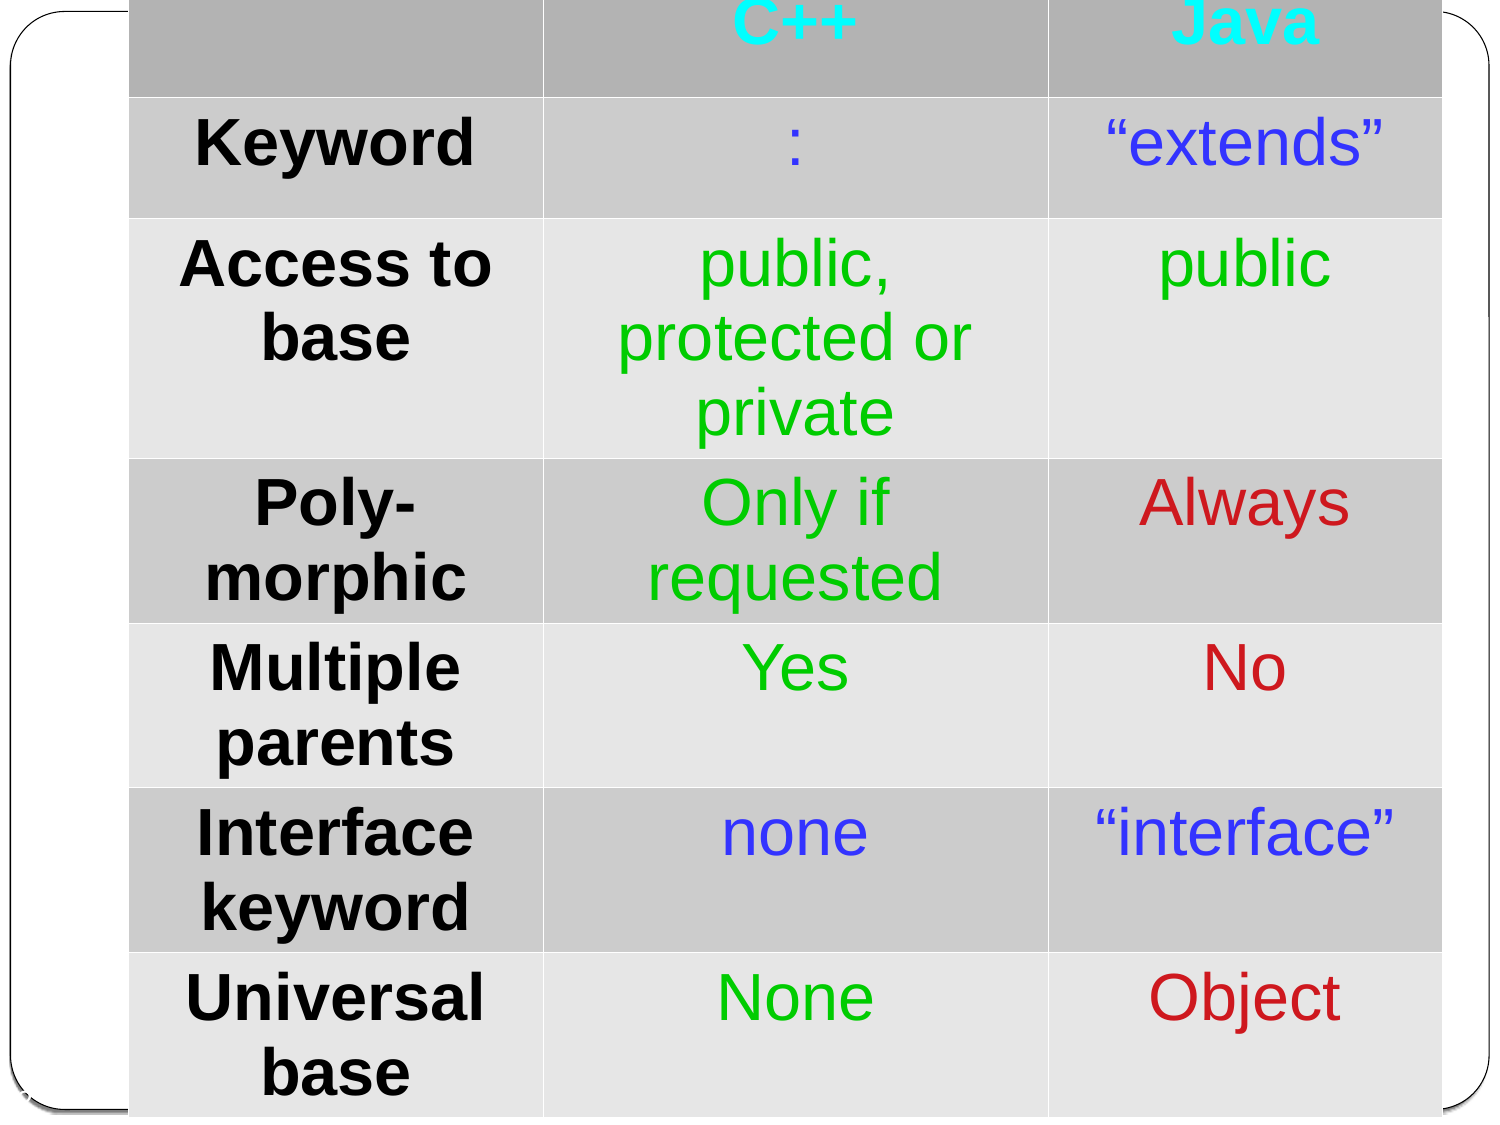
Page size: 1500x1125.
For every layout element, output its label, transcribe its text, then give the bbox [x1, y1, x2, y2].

table_cell None [544, 953, 1048, 1117]
table_cell Poly-morphic [129, 459, 543, 623]
table_cell Universal base [129, 953, 543, 1117]
table_cell Only if requested [544, 459, 1048, 623]
table_cell public [1049, 219, 1442, 458]
table_cell “extends” [1049, 98, 1442, 218]
table_cell Yes [544, 624, 1048, 787]
slide_number <number> [0, 1074, 50, 1125]
table_cell : [544, 98, 1048, 218]
table_cell Access to base [129, 219, 543, 458]
table_cell “interface” [1049, 788, 1442, 952]
table_cell public, protected or private [544, 219, 1048, 458]
table_cell No [1049, 624, 1442, 787]
table_cell Object [1049, 953, 1442, 1117]
table_cell Always [1049, 459, 1442, 623]
table_cell Keyword [129, 98, 543, 218]
table_cell none [544, 788, 1048, 952]
table_header Java [1049, 0, 1442, 97]
table_header [129, 0, 543, 97]
table_cell Interface keyword [129, 788, 543, 952]
table_header C++ [544, 0, 1048, 97]
table_cell Multiple parents [129, 624, 543, 787]
